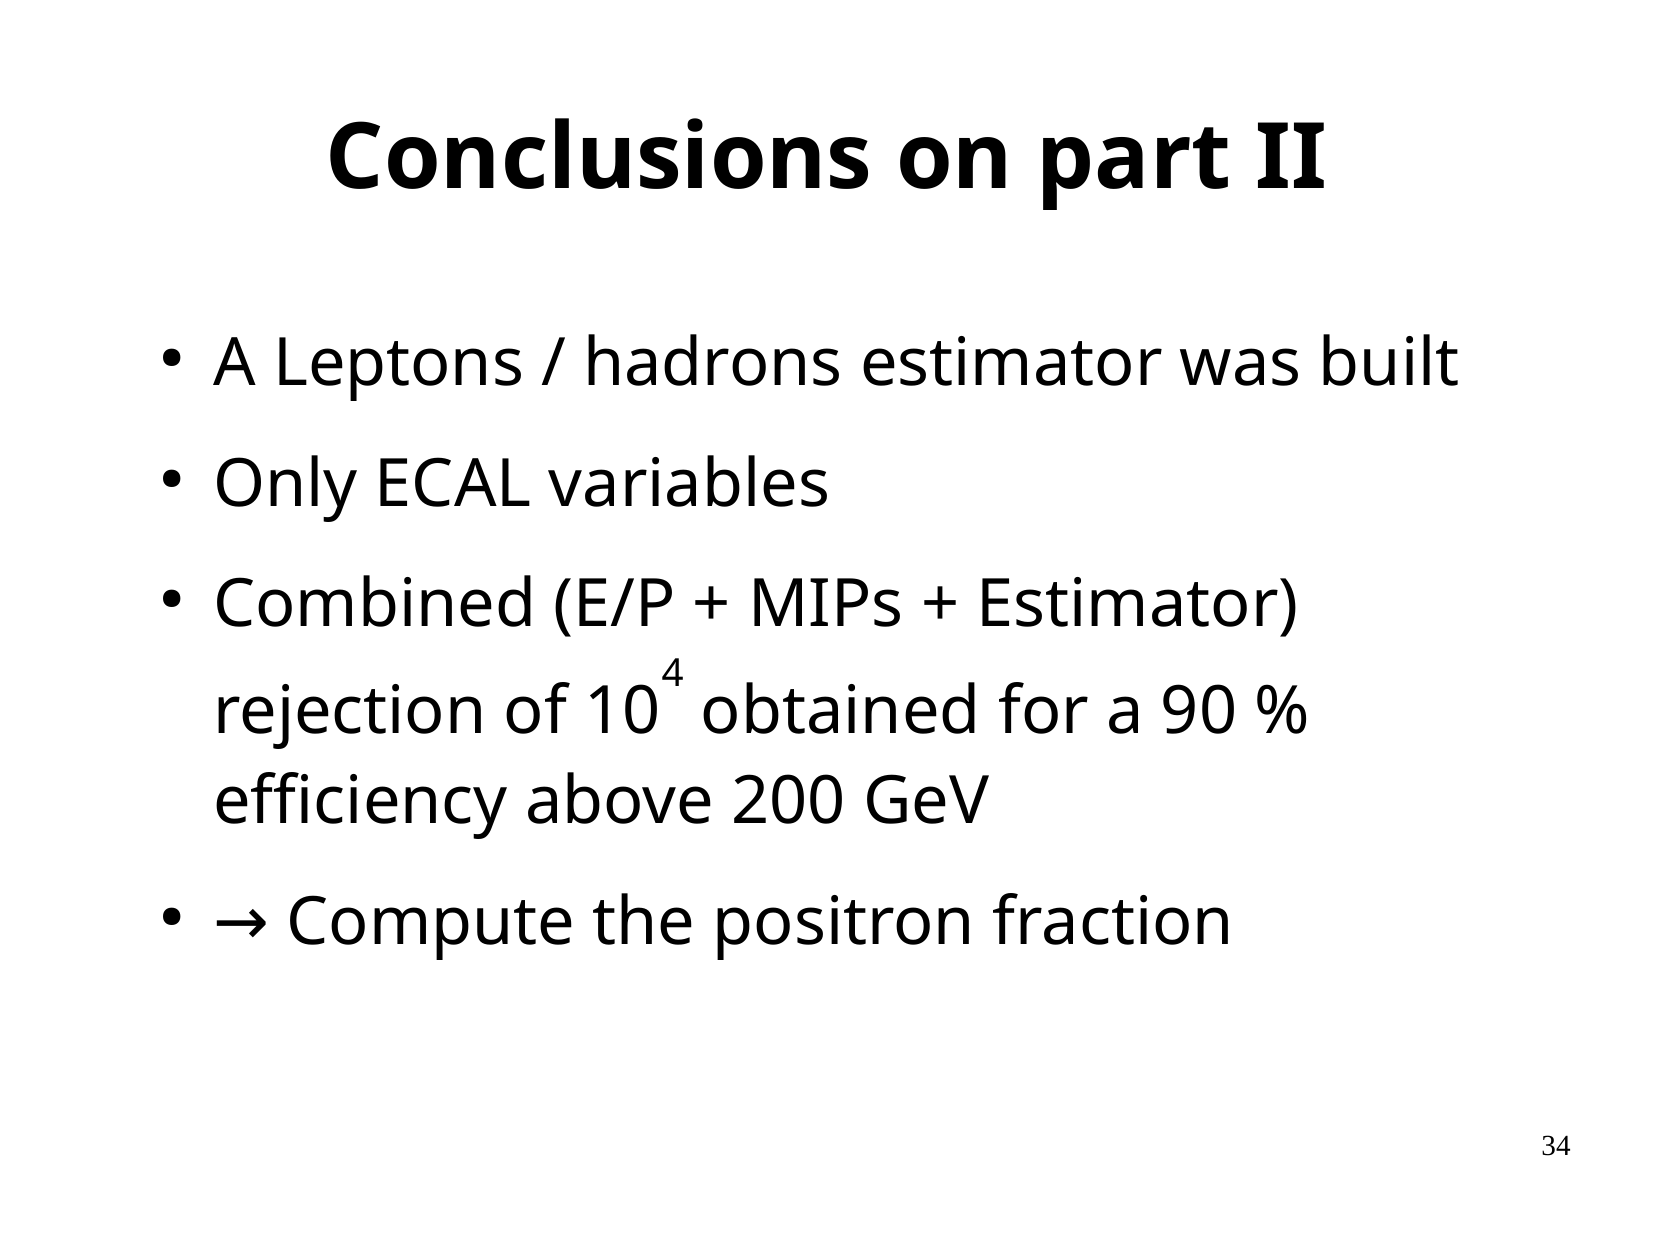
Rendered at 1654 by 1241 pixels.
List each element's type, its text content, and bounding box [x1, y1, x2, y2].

list A Leptons / hadrons estimator was built Only ECAL variables Combined (E/P + MIPs + Estimator) rejection of 104 obtained for a 90 % efficiency above 200 GeV → Compute the positron fraction [142, 314, 1571, 1034]
title Conclusions on part II [82, 49, 1571, 257]
